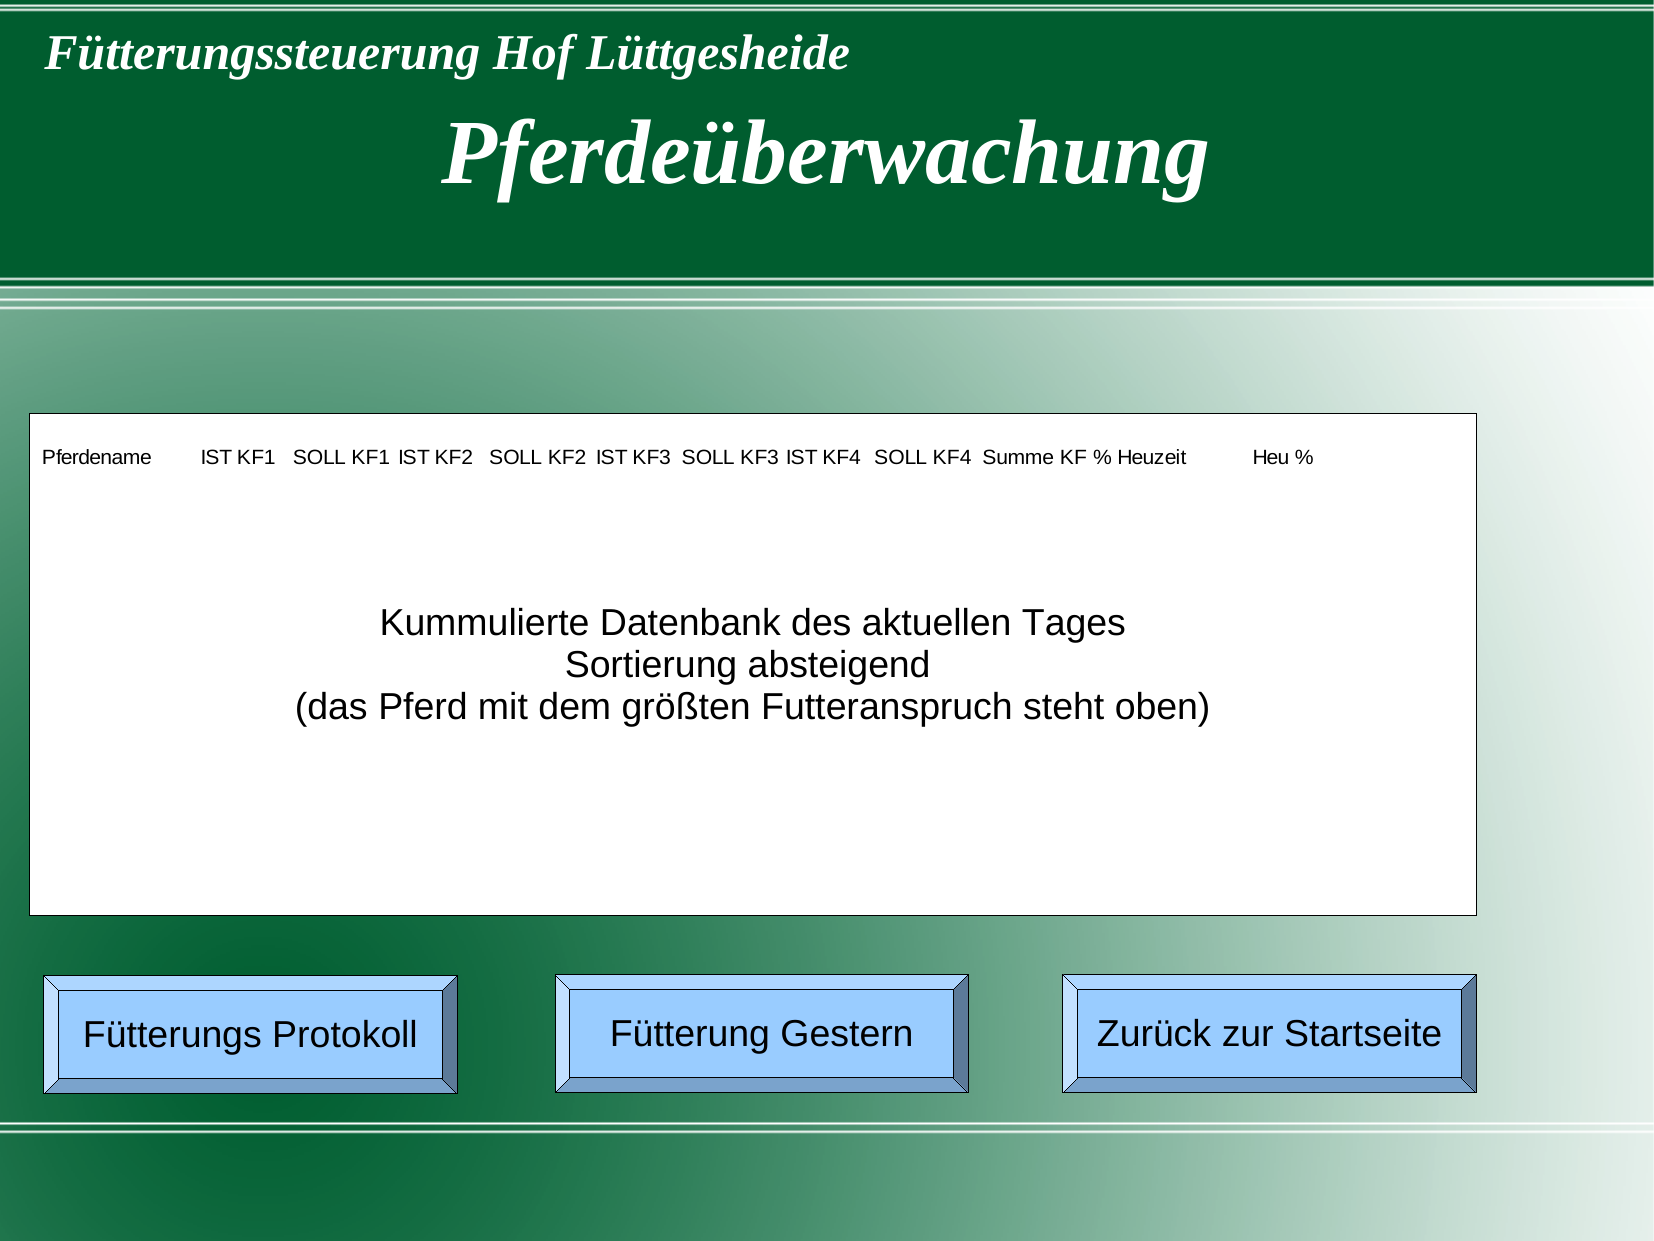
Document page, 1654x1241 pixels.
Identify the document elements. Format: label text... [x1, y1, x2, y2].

text_box Fütterungssteuerung Hof Lüttgesheide [29, 17, 866, 89]
picture [0, 0, 1654, 1241]
text_box Fütterung Gestern [570, 990, 953, 1077]
text_box Fütterungs Protokoll [59, 991, 442, 1078]
text_box Zurück zur Startseite [1078, 990, 1461, 1077]
title Pferdeüberwachung [82, 49, 1571, 257]
text_box Kummulierte Datenbank des aktuellen Tages Sortierung absteigend (das Pferd mit dem größten Futteranspruch steht oben) [29, 413, 1477, 916]
chart [39, 444, 1389, 975]
